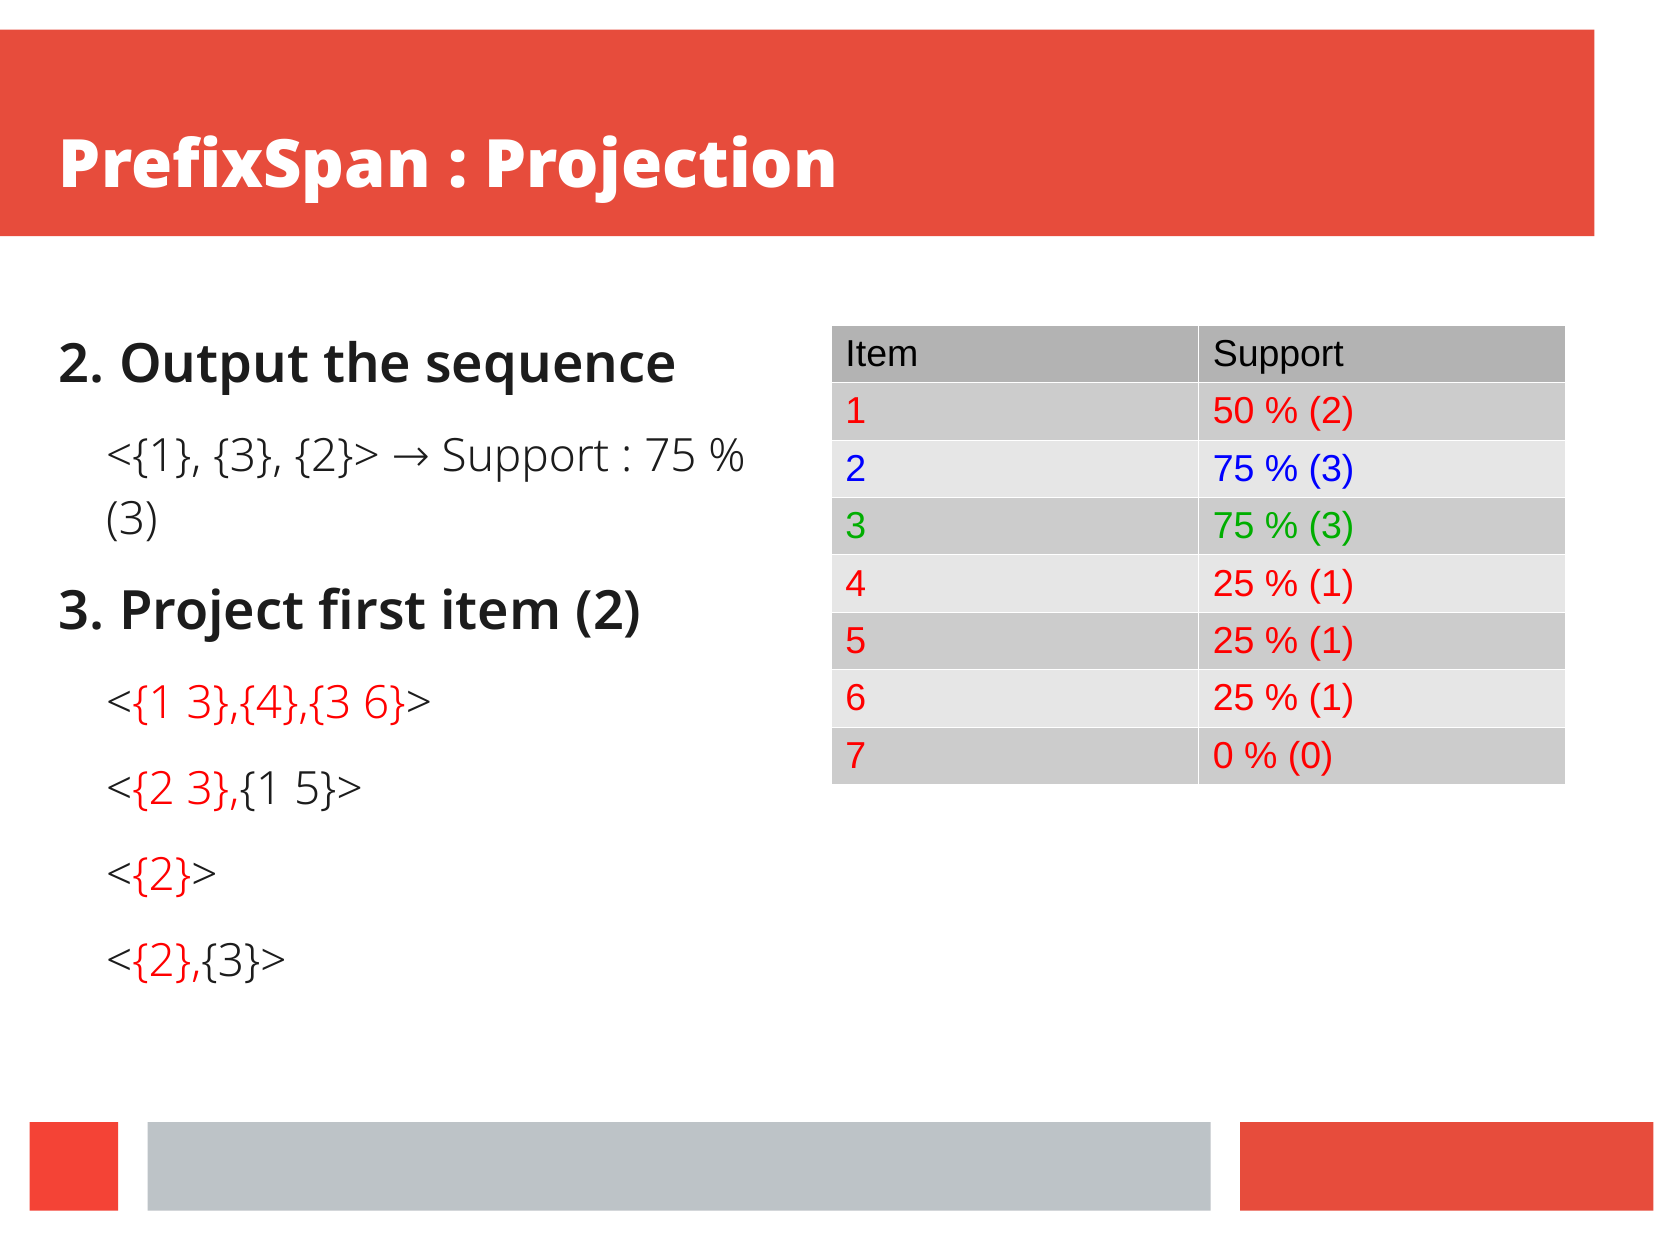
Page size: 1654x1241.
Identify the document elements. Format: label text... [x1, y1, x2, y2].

list 2. Output the sequence <{1}, {3}, {2}> → Support : 75 % (3) 3. Project first item (2) <{1 3},{4},{3 6}> <{2 3},{1 5}> <{2}> <{2},{3}> [59, 324, 794, 1093]
table_cell 0 % (0) [1199, 728, 1565, 784]
table_cell 6 [832, 670, 1198, 727]
table_cell 25 % (1) [1199, 555, 1565, 612]
table_cell 75 % (3) [1199, 498, 1565, 554]
table_cell 25 % (1) [1199, 613, 1565, 669]
table_cell 25 % (1) [1199, 670, 1565, 727]
table_cell 50 % (2) [1199, 383, 1565, 440]
table_cell 3 [832, 498, 1198, 554]
table_header Support [1199, 326, 1565, 382]
table_cell 2 [832, 441, 1198, 497]
table_cell 1 [832, 383, 1198, 440]
table_cell 4 [832, 555, 1198, 612]
table_header Item [832, 326, 1198, 382]
title PrefixSpan : Projection [59, 59, 1595, 207]
table_cell 5 [832, 613, 1198, 669]
table_cell 75 % (3) [1199, 441, 1565, 497]
table_cell 7 [832, 728, 1198, 784]
